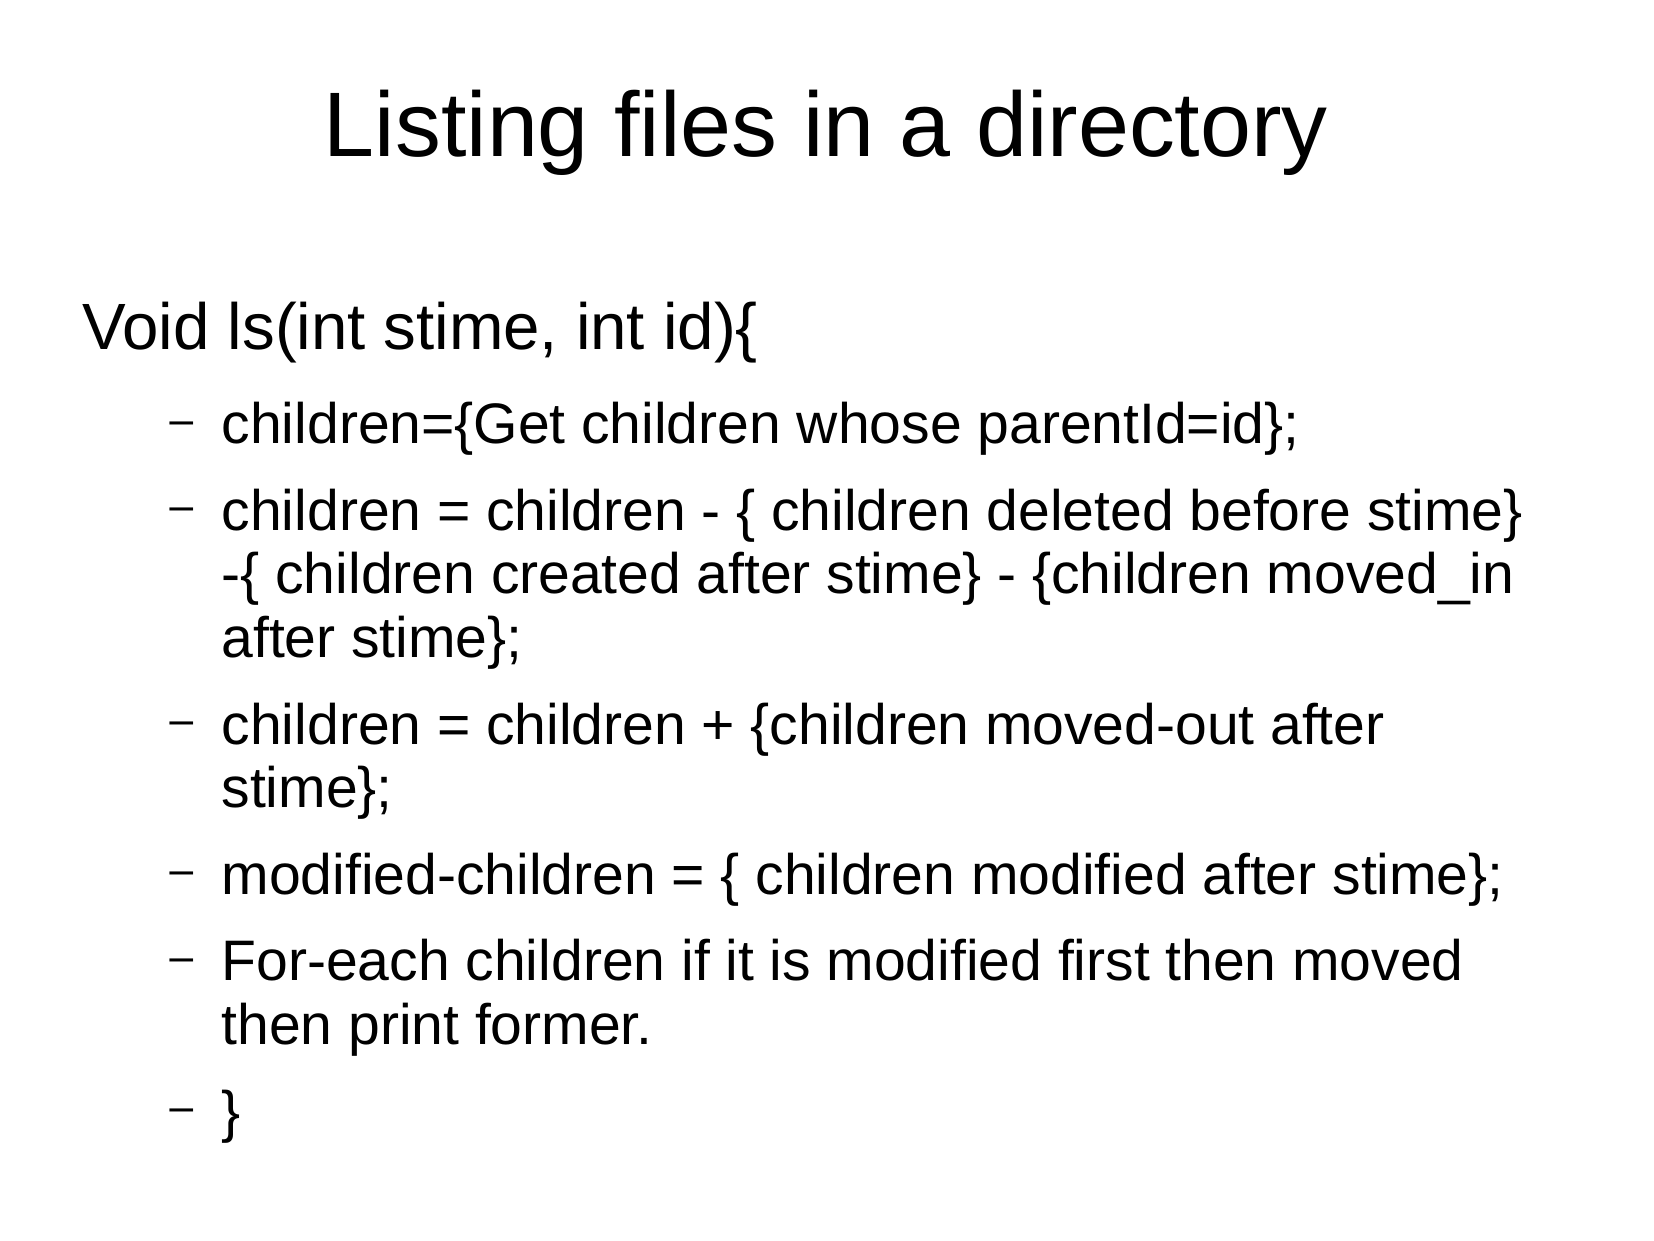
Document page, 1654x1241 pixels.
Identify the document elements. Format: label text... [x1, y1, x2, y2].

list Void ls(int stime, int id){ children={Get children whose parentId=id}; children = children - { children deleted before stime} -{ children created after stime} - {children moved_in after stime}; children = children + {children moved-out after stime}; modified-children = { children modified after stime}; For-each children if it is modified first then moved then print former. } [82, 188, 1538, 1205]
title Listing files in a directory [82, 49, 1571, 201]
